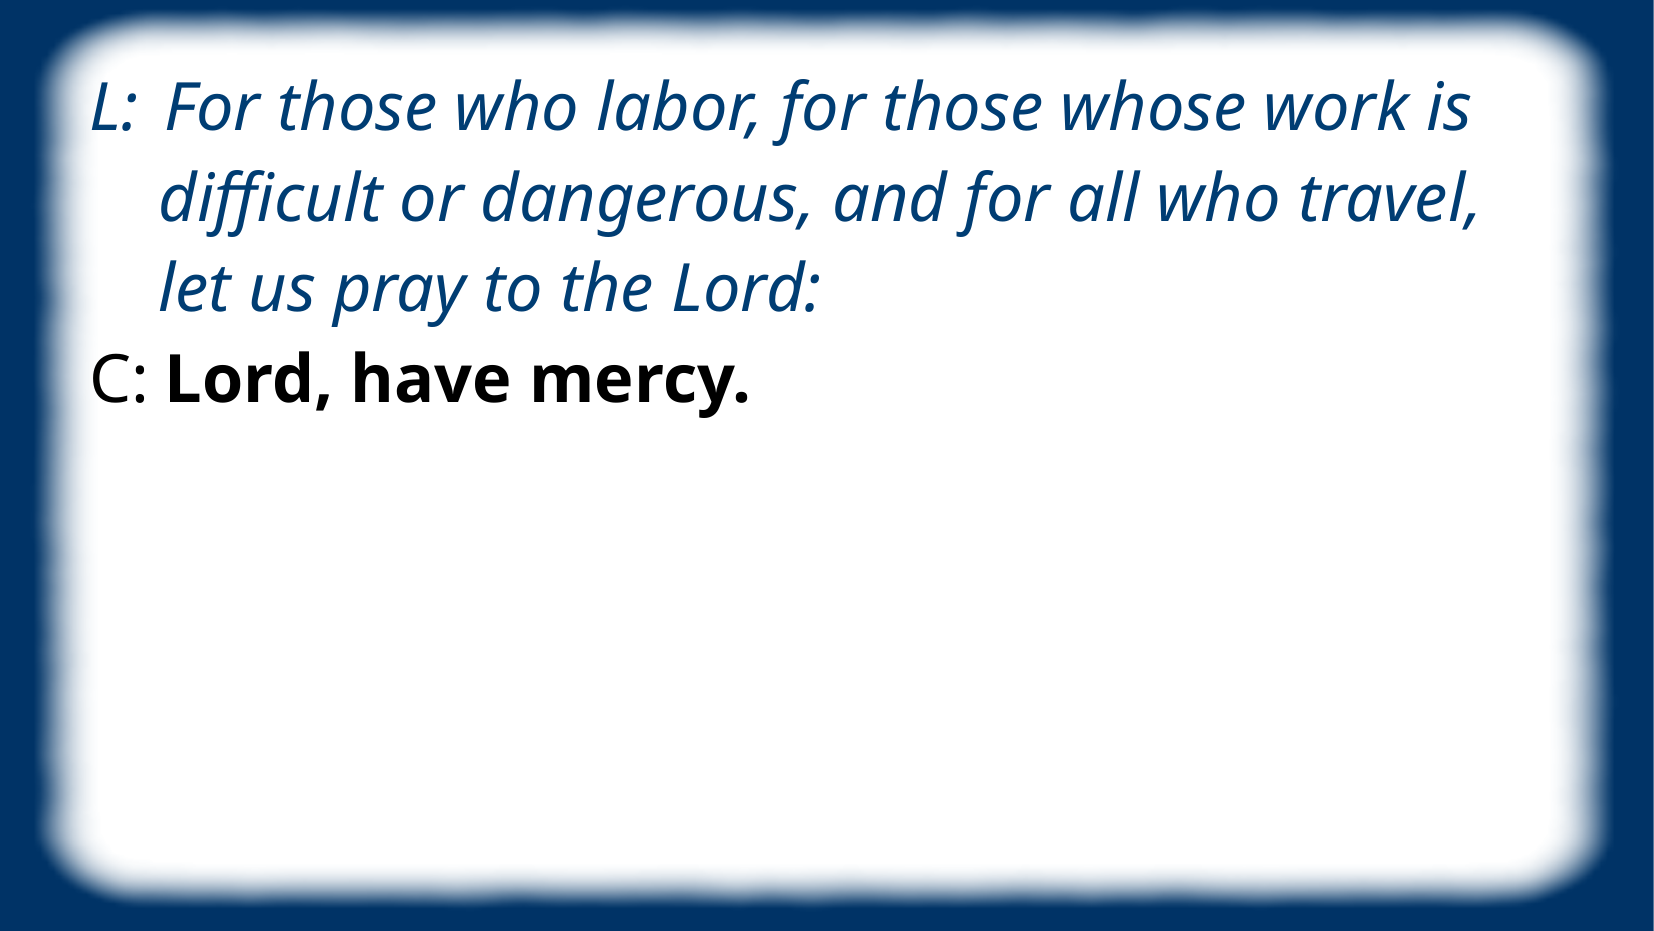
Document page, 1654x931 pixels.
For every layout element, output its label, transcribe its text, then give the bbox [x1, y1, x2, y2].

picture [0, 0, 1654, 931]
text_box L: For those who labor, for those whose work is difficult or dangerous, and for all who travel, let us pray to the Lord: C: Lord, have mercy. [74, 51, 1575, 422]
